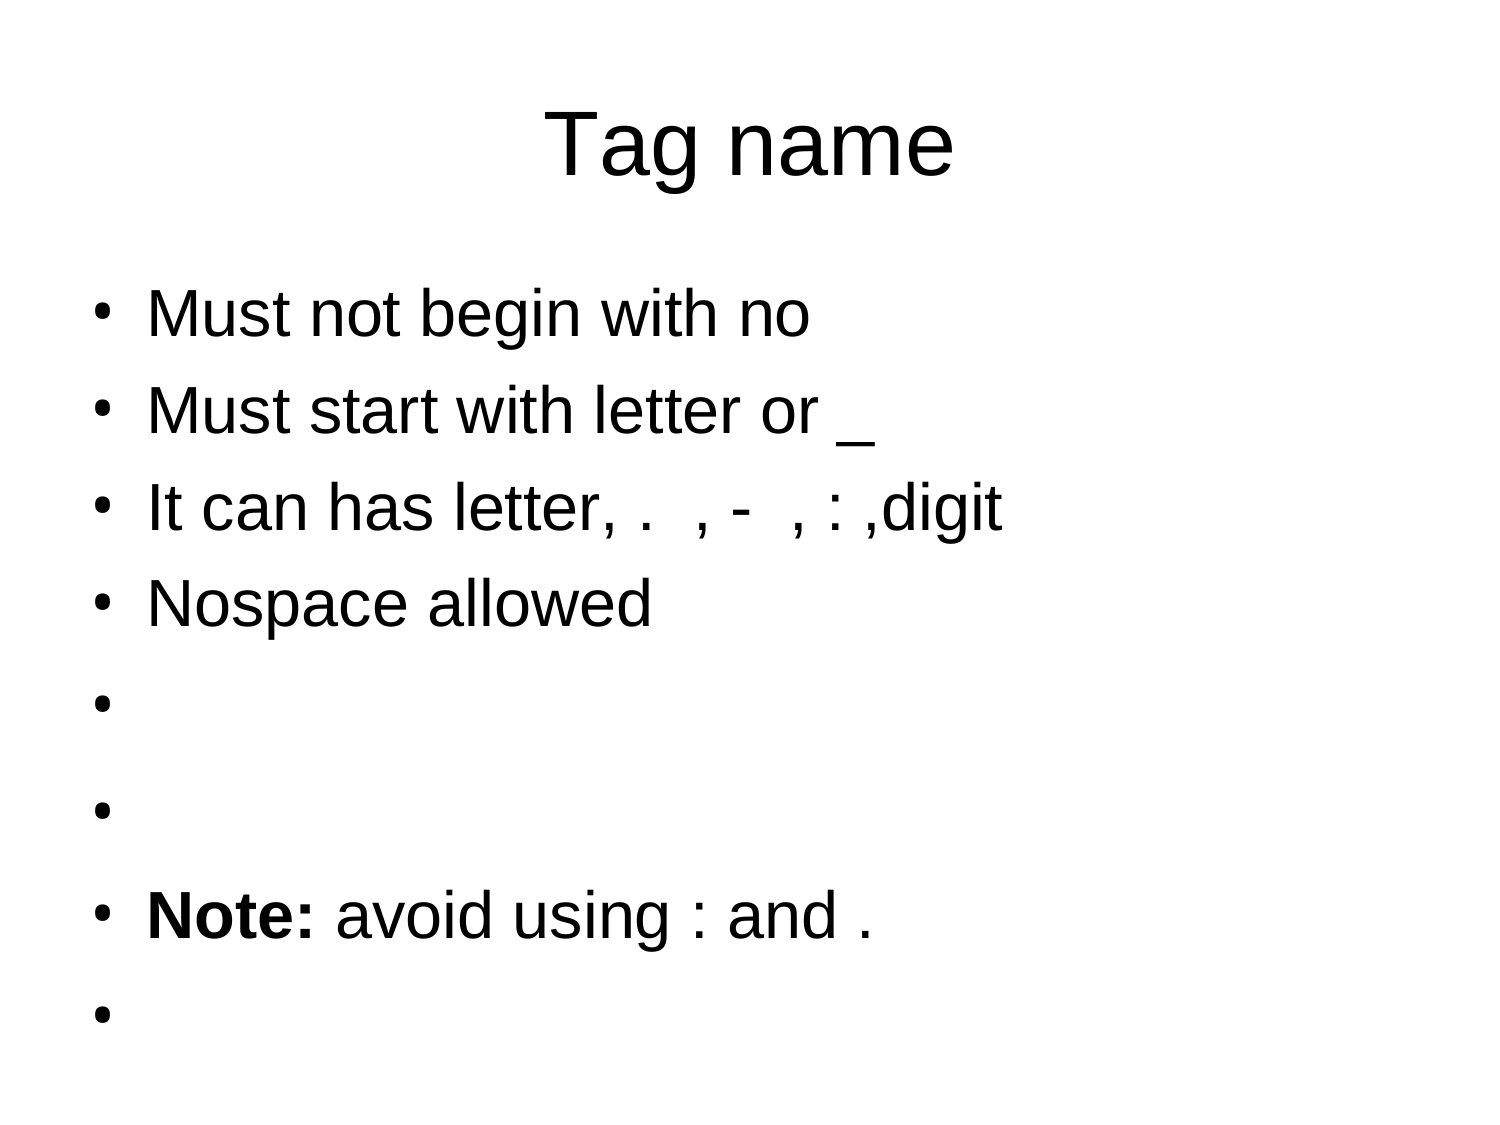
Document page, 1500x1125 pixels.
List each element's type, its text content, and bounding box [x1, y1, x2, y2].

list Must not begin with no Must start with letter or _ It can has letter, . , - , : ,digit Nospace allowed Note: avoid using : and . [75, 262, 1426, 1005]
title Tag name [75, 45, 1426, 233]
